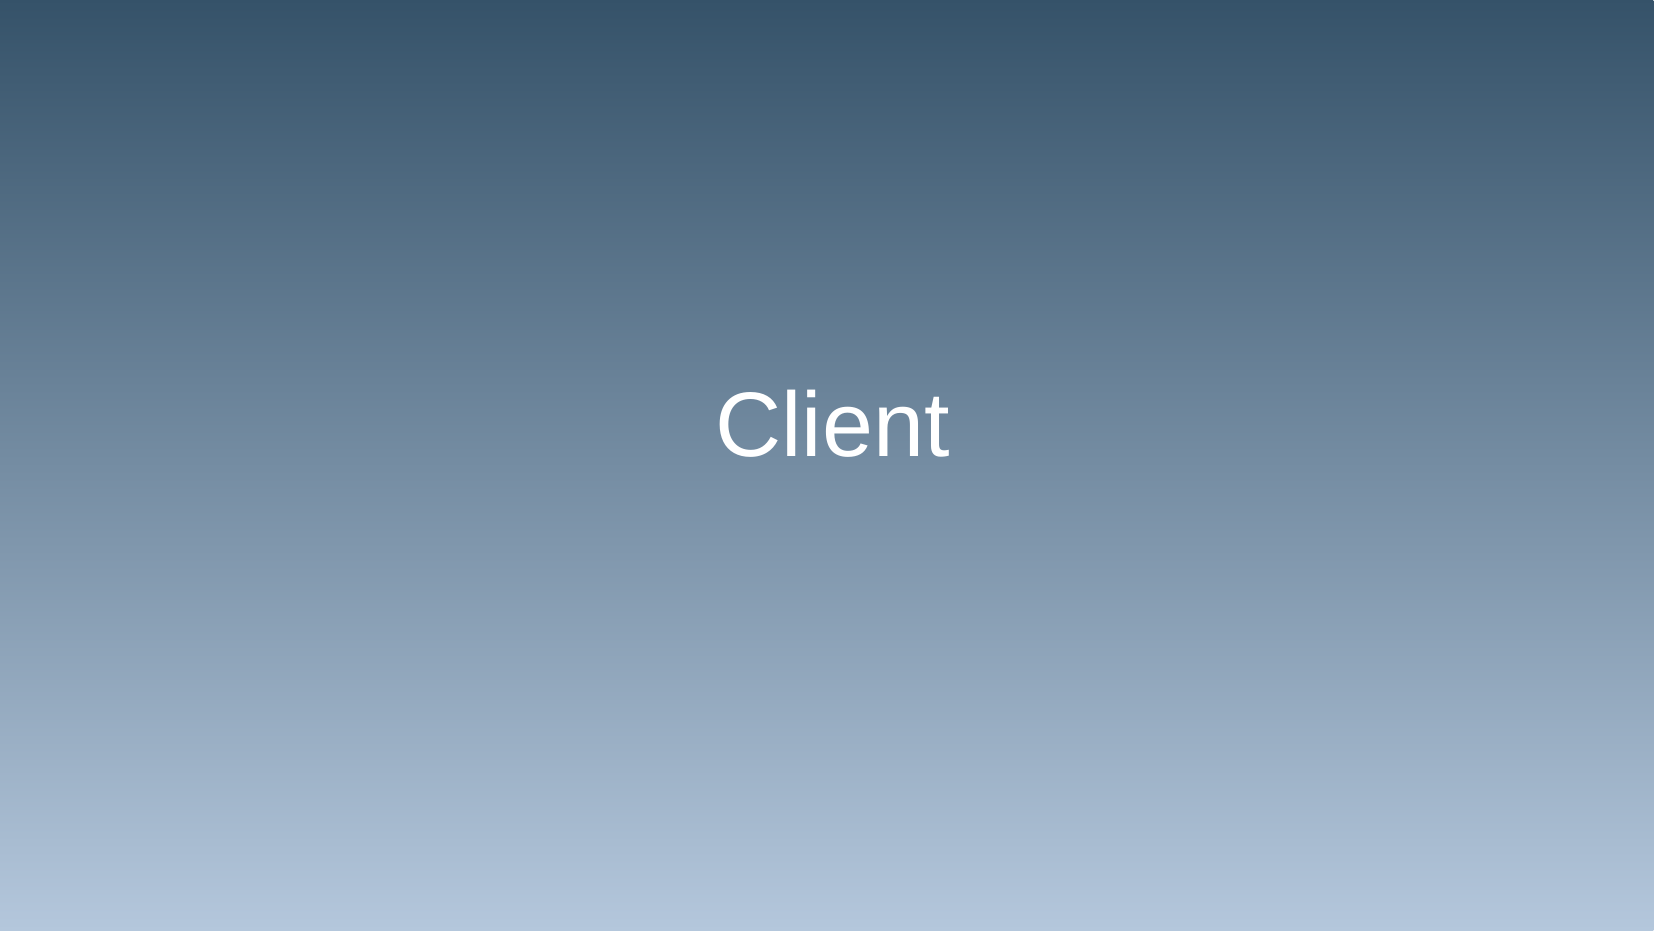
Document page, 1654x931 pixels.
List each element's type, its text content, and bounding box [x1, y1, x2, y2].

title Client [88, 346, 1577, 502]
